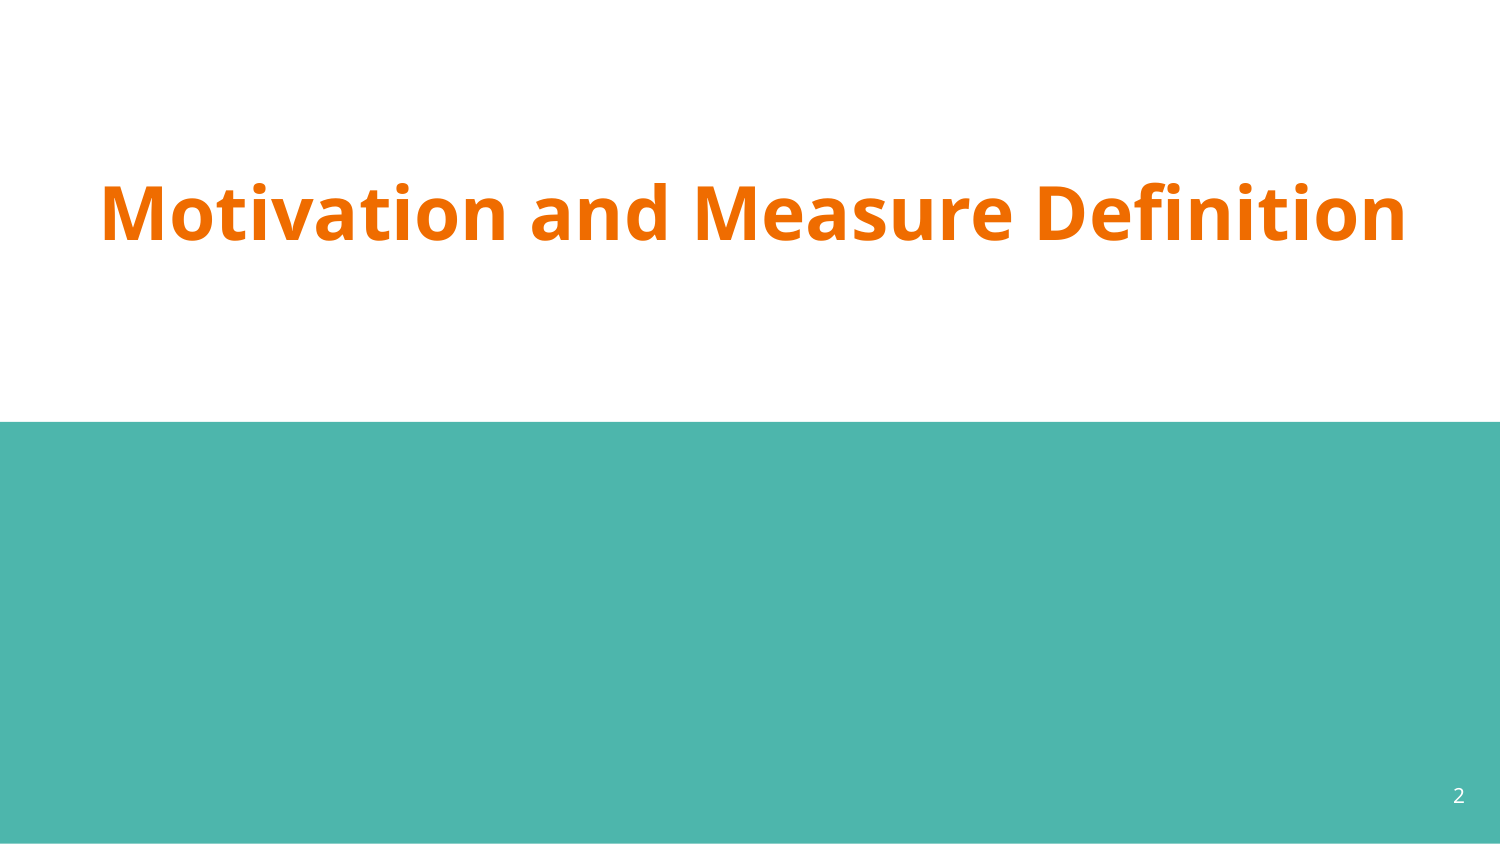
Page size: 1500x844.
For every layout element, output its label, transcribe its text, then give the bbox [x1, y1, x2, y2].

title Motivation and Measure Definition [51, 133, 1458, 289]
slide_number <number> [1389, 764, 1480, 830]
